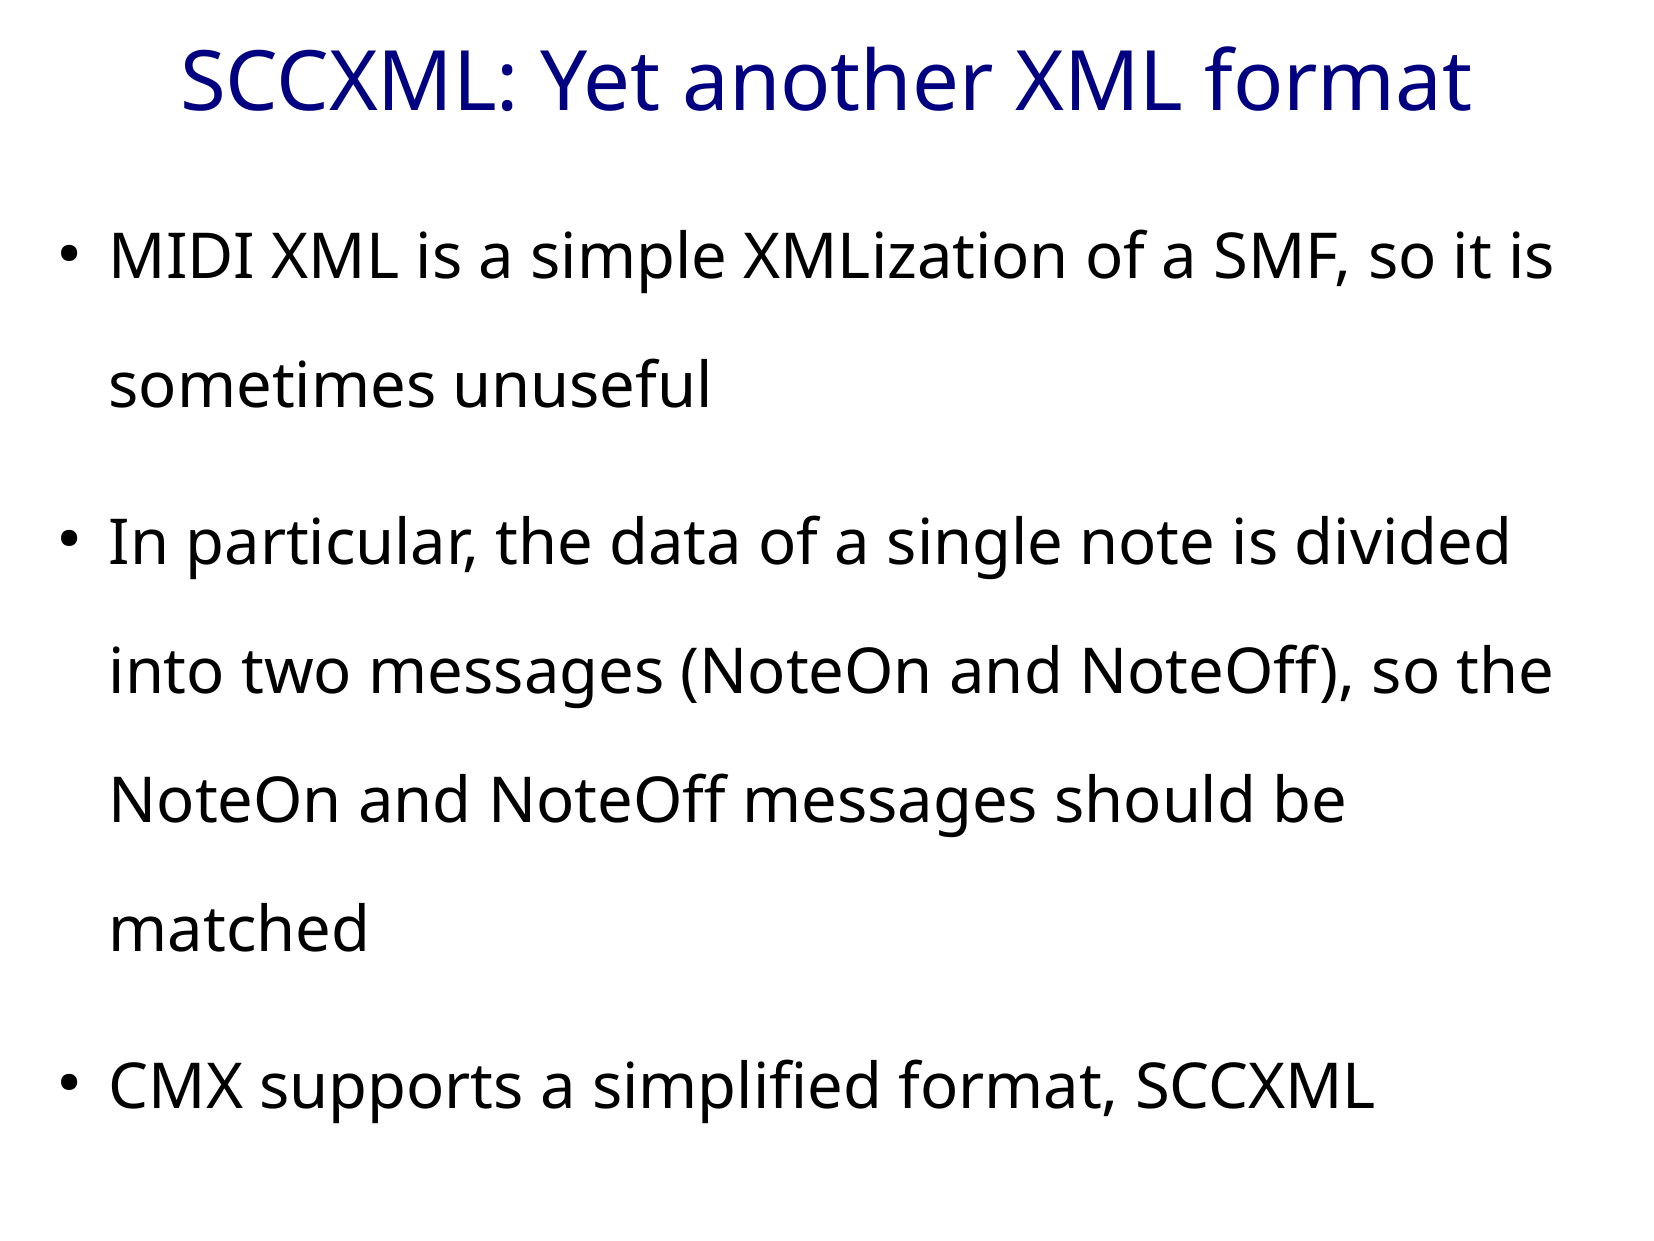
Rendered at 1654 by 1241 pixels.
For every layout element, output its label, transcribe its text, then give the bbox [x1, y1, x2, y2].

list MIDI XML is a simple XMLization of a SMF, so it is sometimes unuseful In particular, the data of a single note is divided into two messages (NoteOn and NoteOff), so the NoteOn and NoteOff messages should be matched CMX supports a simplified format, SCCXML [41, 168, 1602, 1137]
title SCCXML: Yet another XML format [82, 33, 1571, 125]
